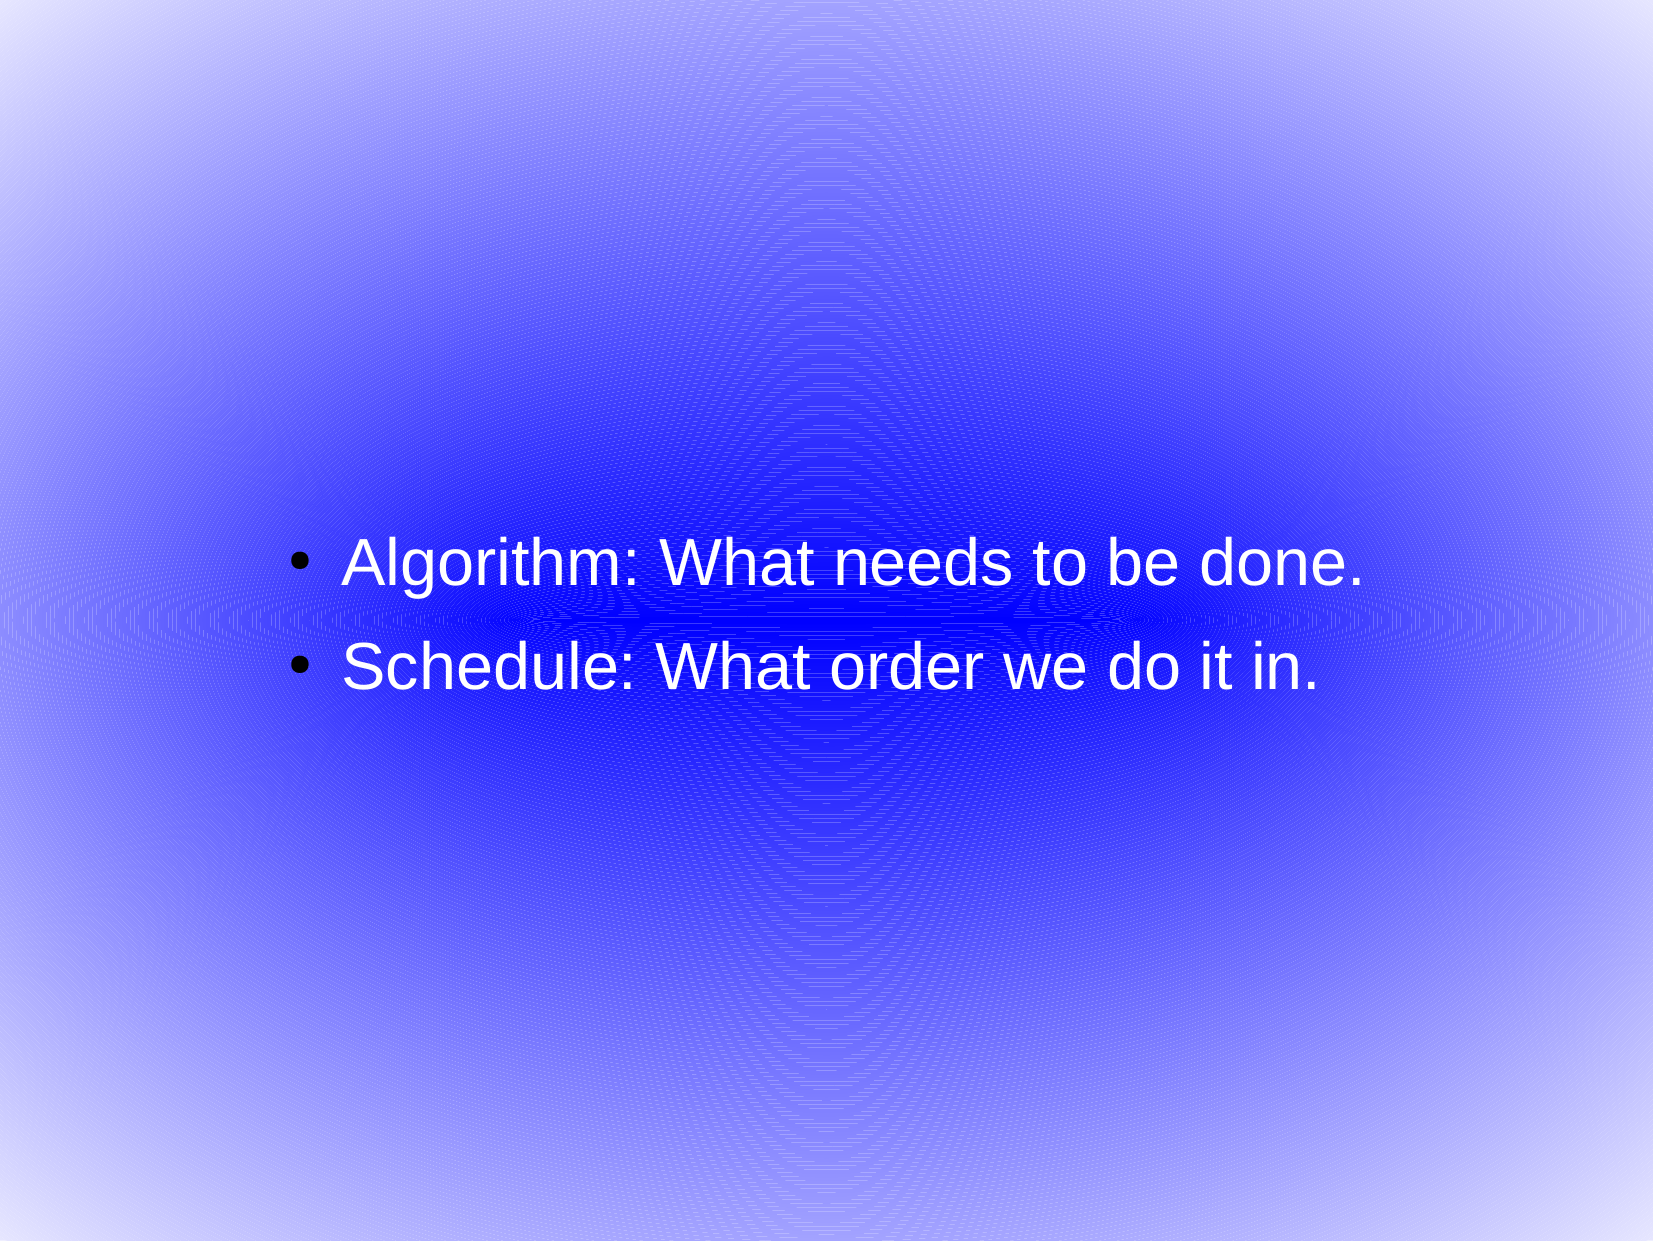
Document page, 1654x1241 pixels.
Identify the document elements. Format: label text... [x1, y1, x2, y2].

list Algorithm: What needs to be done. Schedule: What order we do it in. [270, 525, 1653, 1241]
